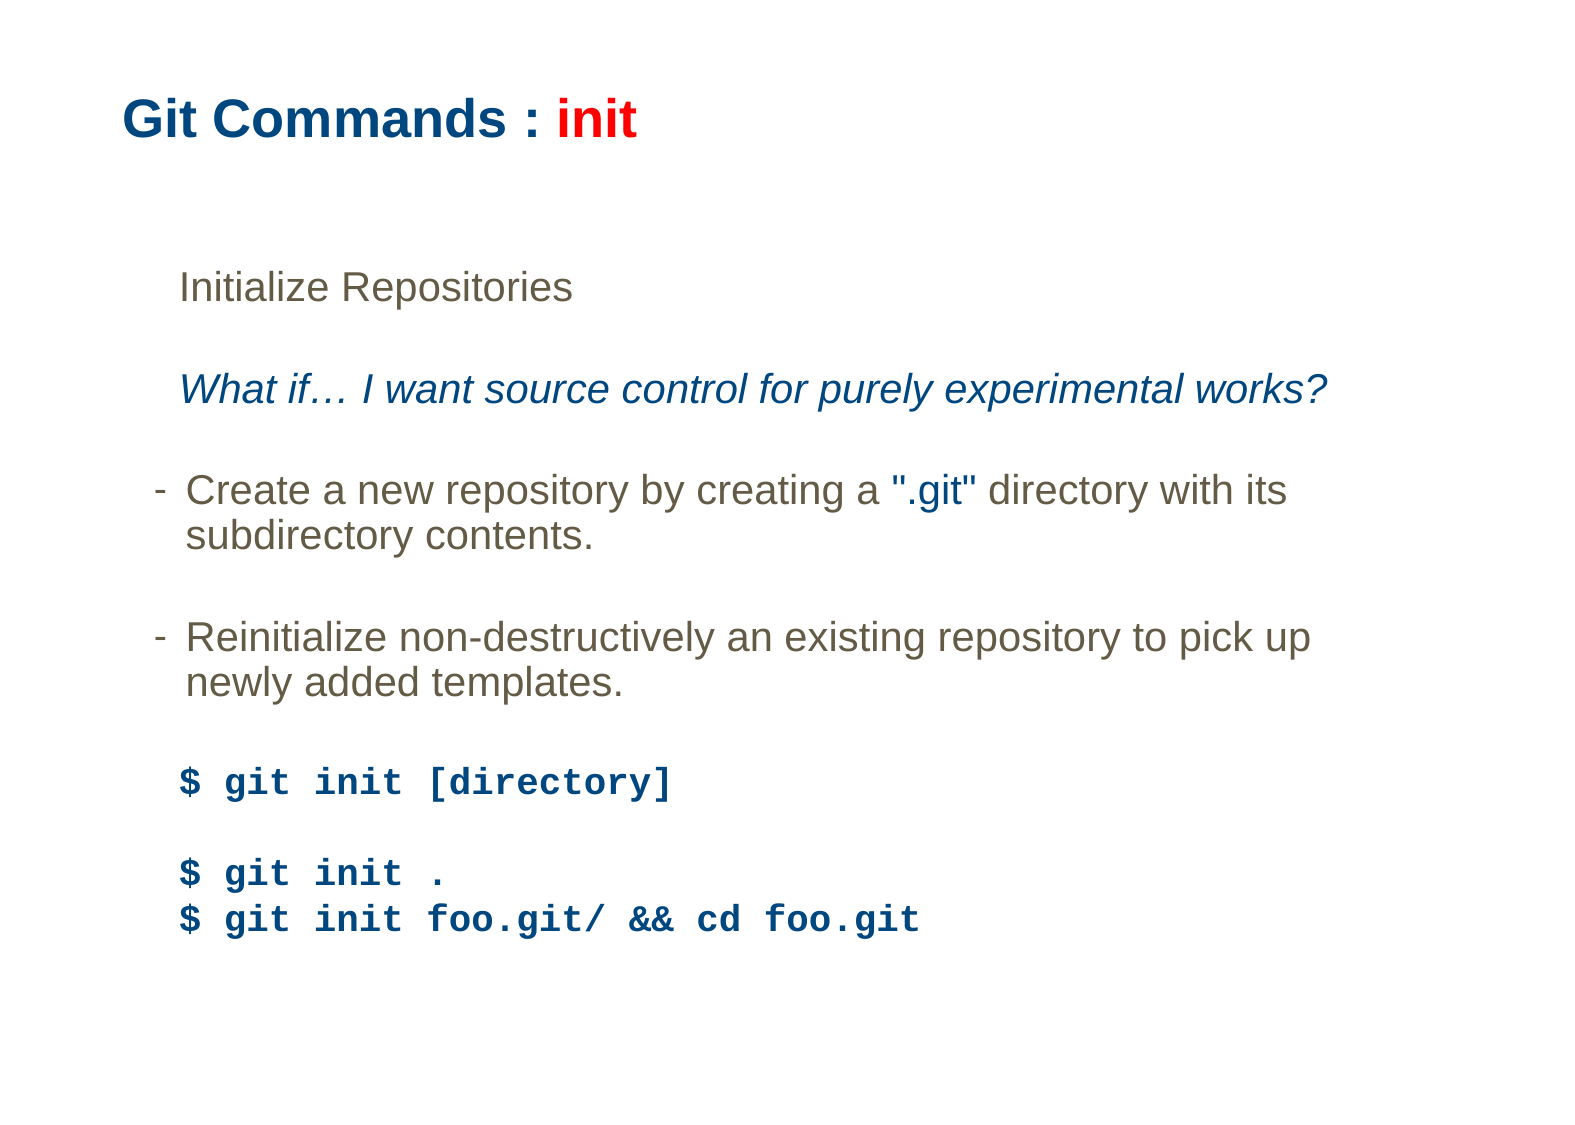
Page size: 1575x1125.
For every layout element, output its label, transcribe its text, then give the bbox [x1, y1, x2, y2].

list Initialize Repositories What if… I want source control for purely experimental works? Create a new repository by creating a ".git" directory with its subdirectory contents. Reinitialize non-destructively an existing repository to pick up newly added templates. $ git init [directory] $ git init . $ git init foo.git/ && cd foo.git [122, 265, 1398, 961]
title Git Commands : init [122, 76, 1541, 157]
